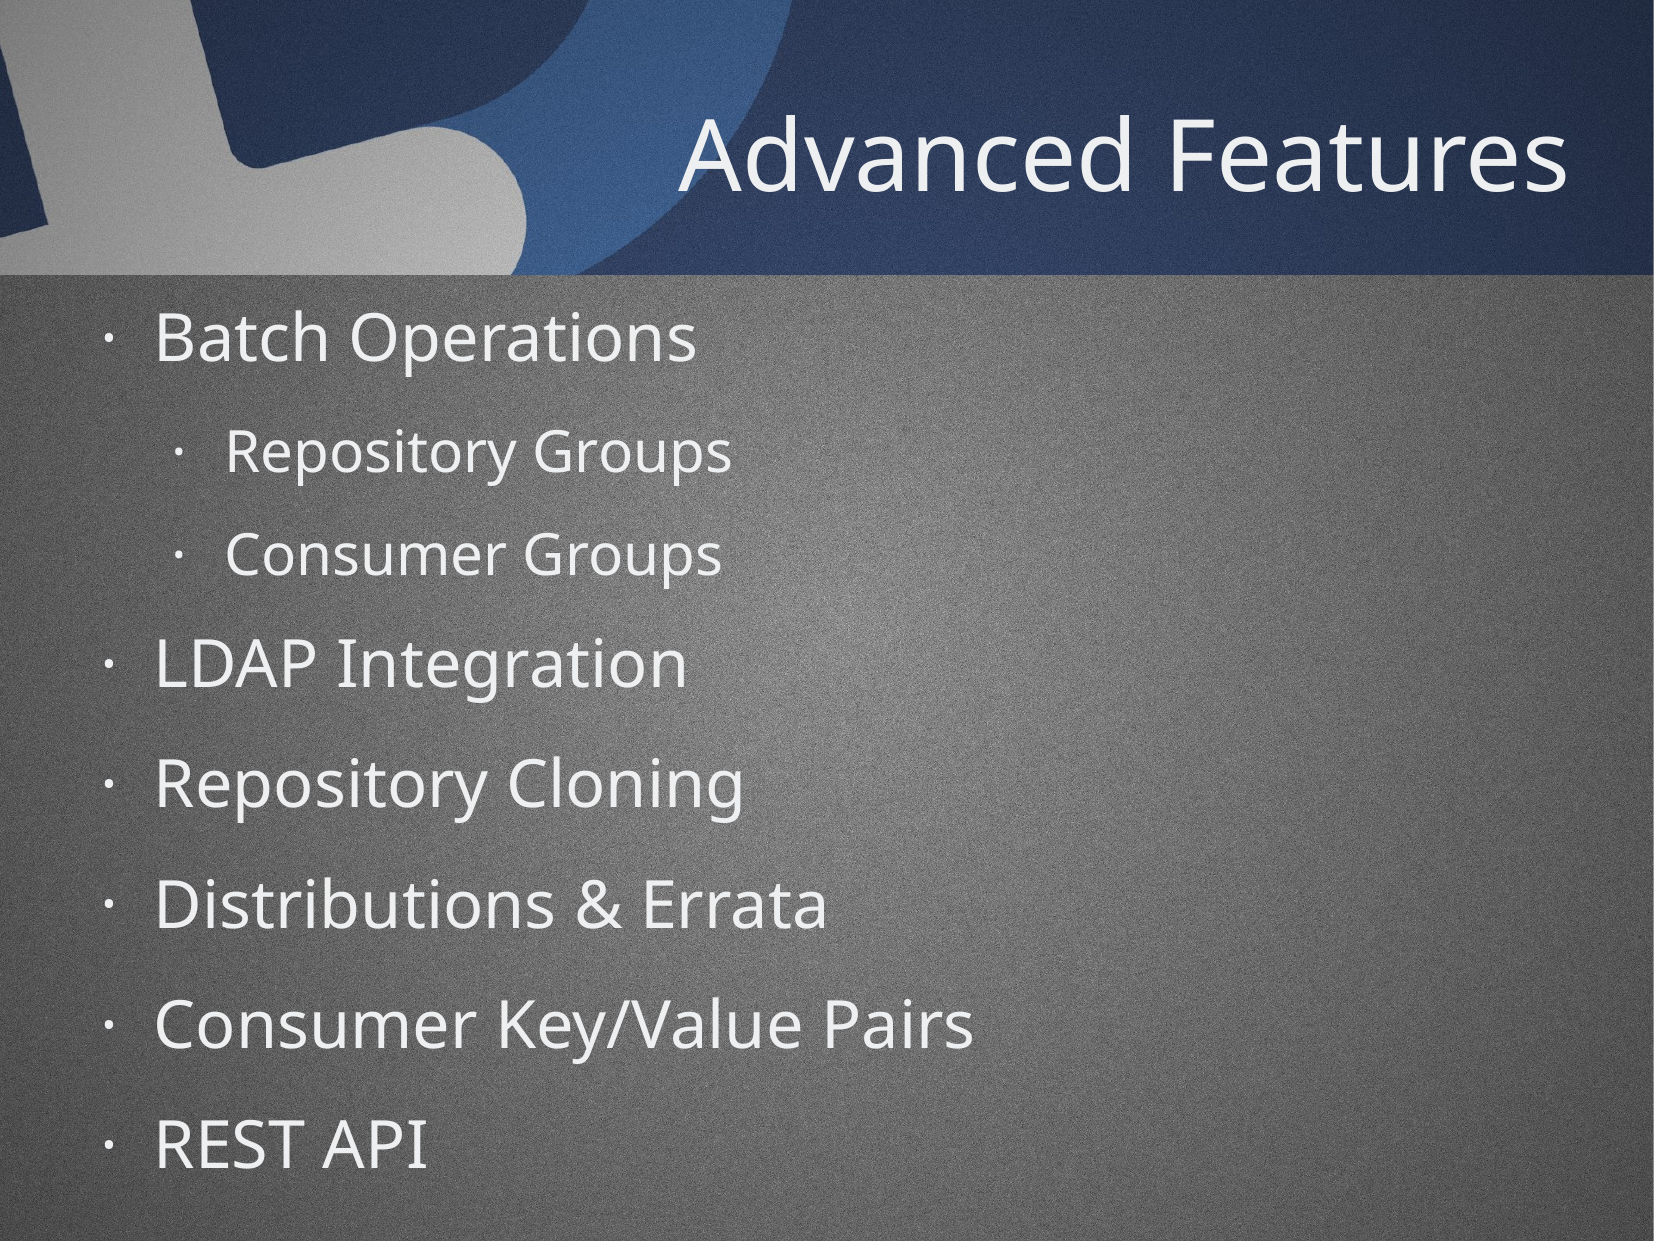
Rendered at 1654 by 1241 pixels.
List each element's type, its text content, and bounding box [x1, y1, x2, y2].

list Batch Operations Repository Groups Consumer Groups LDAP Integration Repository Cloning Distributions & Errata Consumer Key/Value Pairs REST API [82, 290, 1571, 1109]
title Advanced Features [82, 49, 1571, 257]
picture [0, 0, 1654, 1241]
